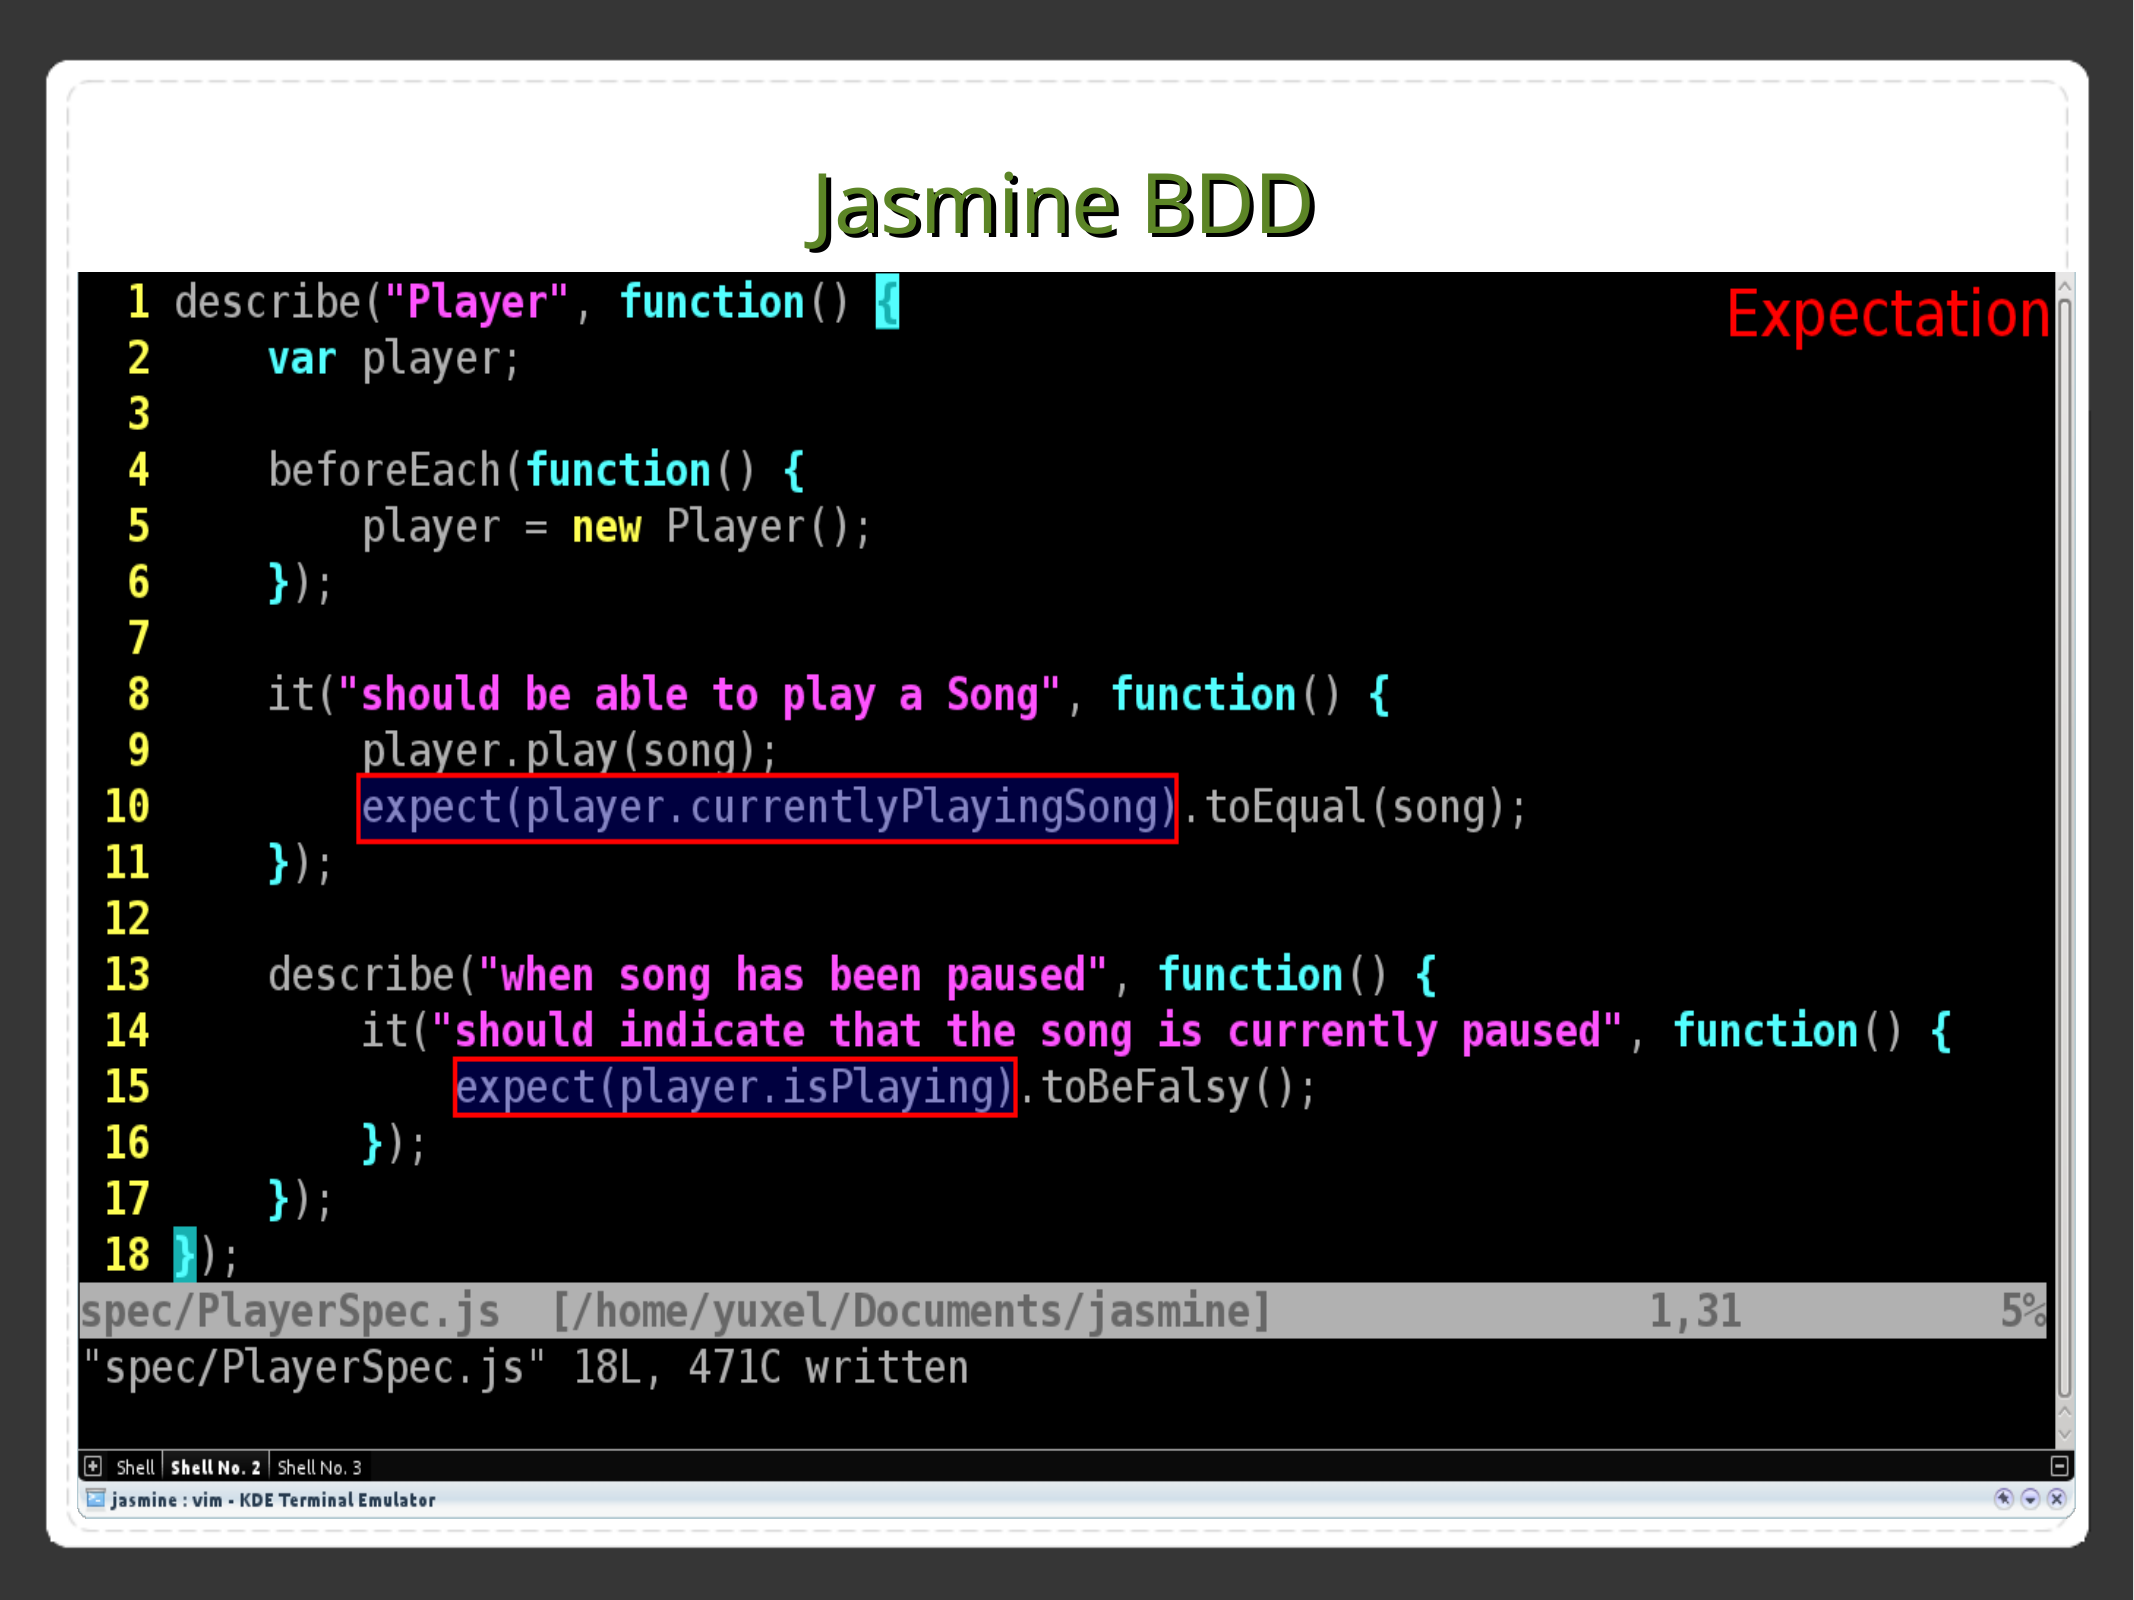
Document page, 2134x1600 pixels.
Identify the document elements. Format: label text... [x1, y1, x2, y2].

picture [0, 0, 2134, 1600]
text_box Jasmine BDD [811, 150, 1317, 251]
